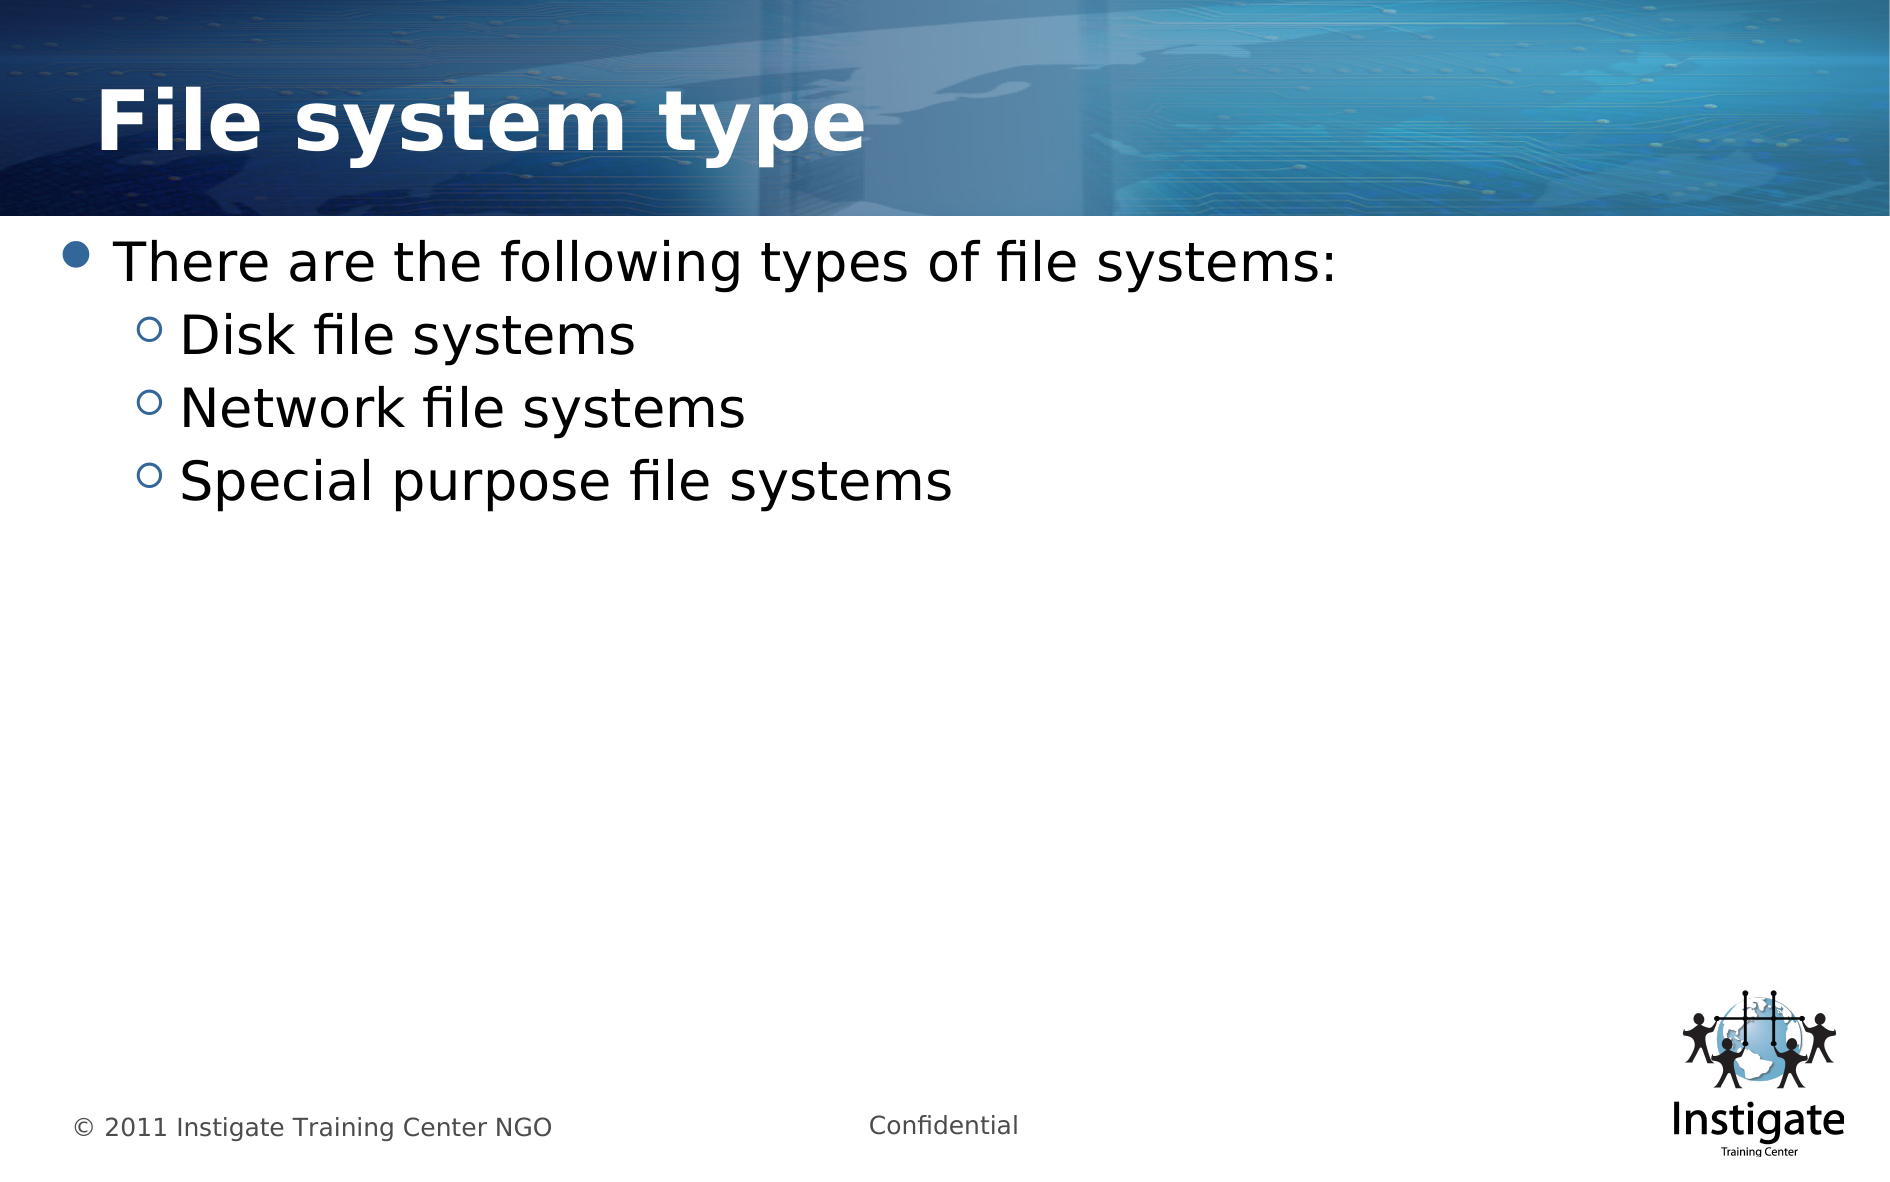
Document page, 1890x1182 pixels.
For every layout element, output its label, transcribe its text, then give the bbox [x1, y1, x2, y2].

picture [1674, 990, 1844, 1157]
title File system type [94, 54, 1793, 210]
list There are the following types of file systems: Disk file systems Network file systems Special purpose file systems [59, 236, 1831, 1001]
picture [0, 0, 1890, 216]
